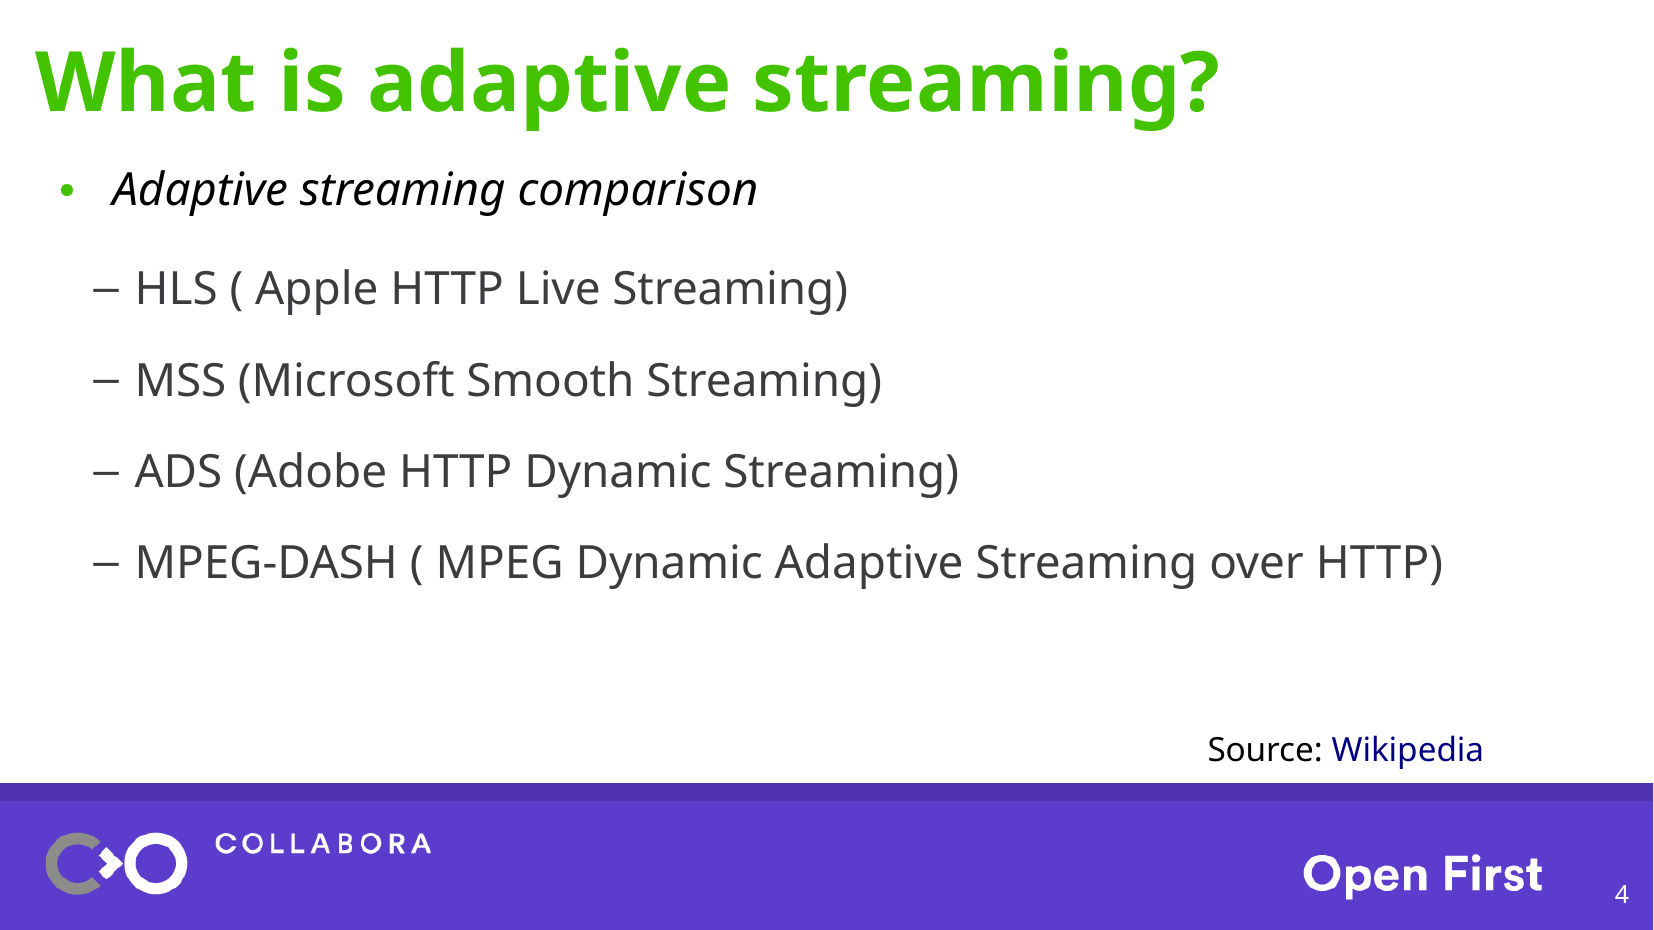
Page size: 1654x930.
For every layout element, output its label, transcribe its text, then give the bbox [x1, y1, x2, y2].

list Adaptive streaming comparison HLS ( Apple HTTP Live Streaming) MSS (Microsoft Smooth Streaming) ADS (Adobe HTTP Dynamic Streaming) MPEG-DASH ( MPEG Dynamic Adaptive Streaming over HTTP) [41, 160, 1566, 767]
text_box Source: Wikipedia [1192, 718, 1643, 779]
picture [0, 0, 1654, 930]
title What is adaptive streaming? [35, 28, 1608, 192]
